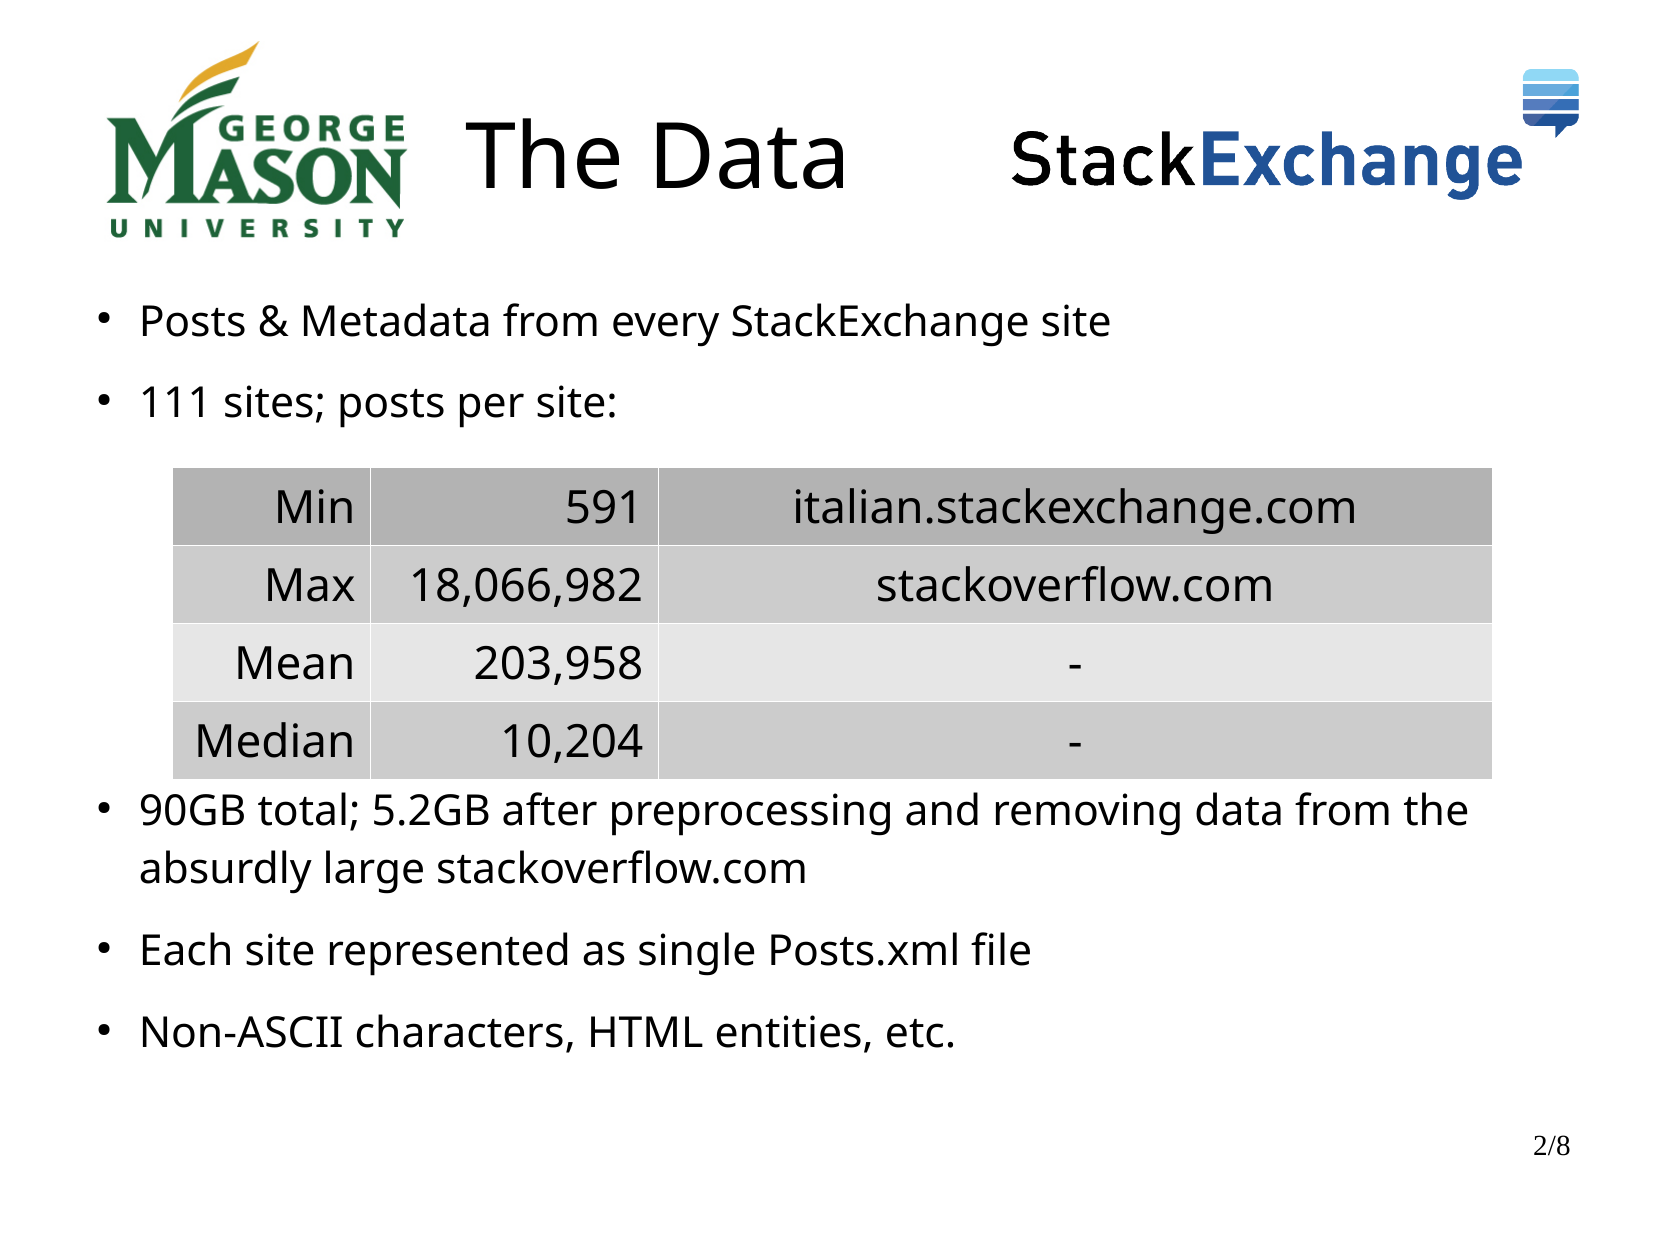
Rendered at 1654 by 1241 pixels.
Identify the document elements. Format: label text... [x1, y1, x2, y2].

table_cell - [659, 624, 1492, 701]
table_cell 18,066,982 [371, 546, 658, 623]
table_header italian.stackexchange.com [659, 468, 1492, 545]
table_cell 10,204 [371, 702, 658, 779]
table_cell stackoverflow.com [659, 546, 1492, 623]
table_cell - [659, 702, 1492, 779]
picture [88, 33, 424, 249]
table_header Min [173, 468, 370, 545]
table_header 591 [371, 468, 658, 545]
table_cell Mean [173, 624, 370, 701]
table_cell Max [173, 546, 370, 623]
list Posts & Metadata from every StackExchange site 111 sites; posts per site: 90GB total; 5.2GB after preprocessing and removing data from the absurdly large stackoverflow.com Each site represented as single Posts.xml file Non-ASCII characters, HTML entities, etc. [82, 290, 1571, 1066]
table_cell Median [173, 702, 370, 779]
table_cell 203,958 [371, 624, 658, 701]
picture [990, 42, 1601, 226]
title The Data [465, 49, 1571, 257]
